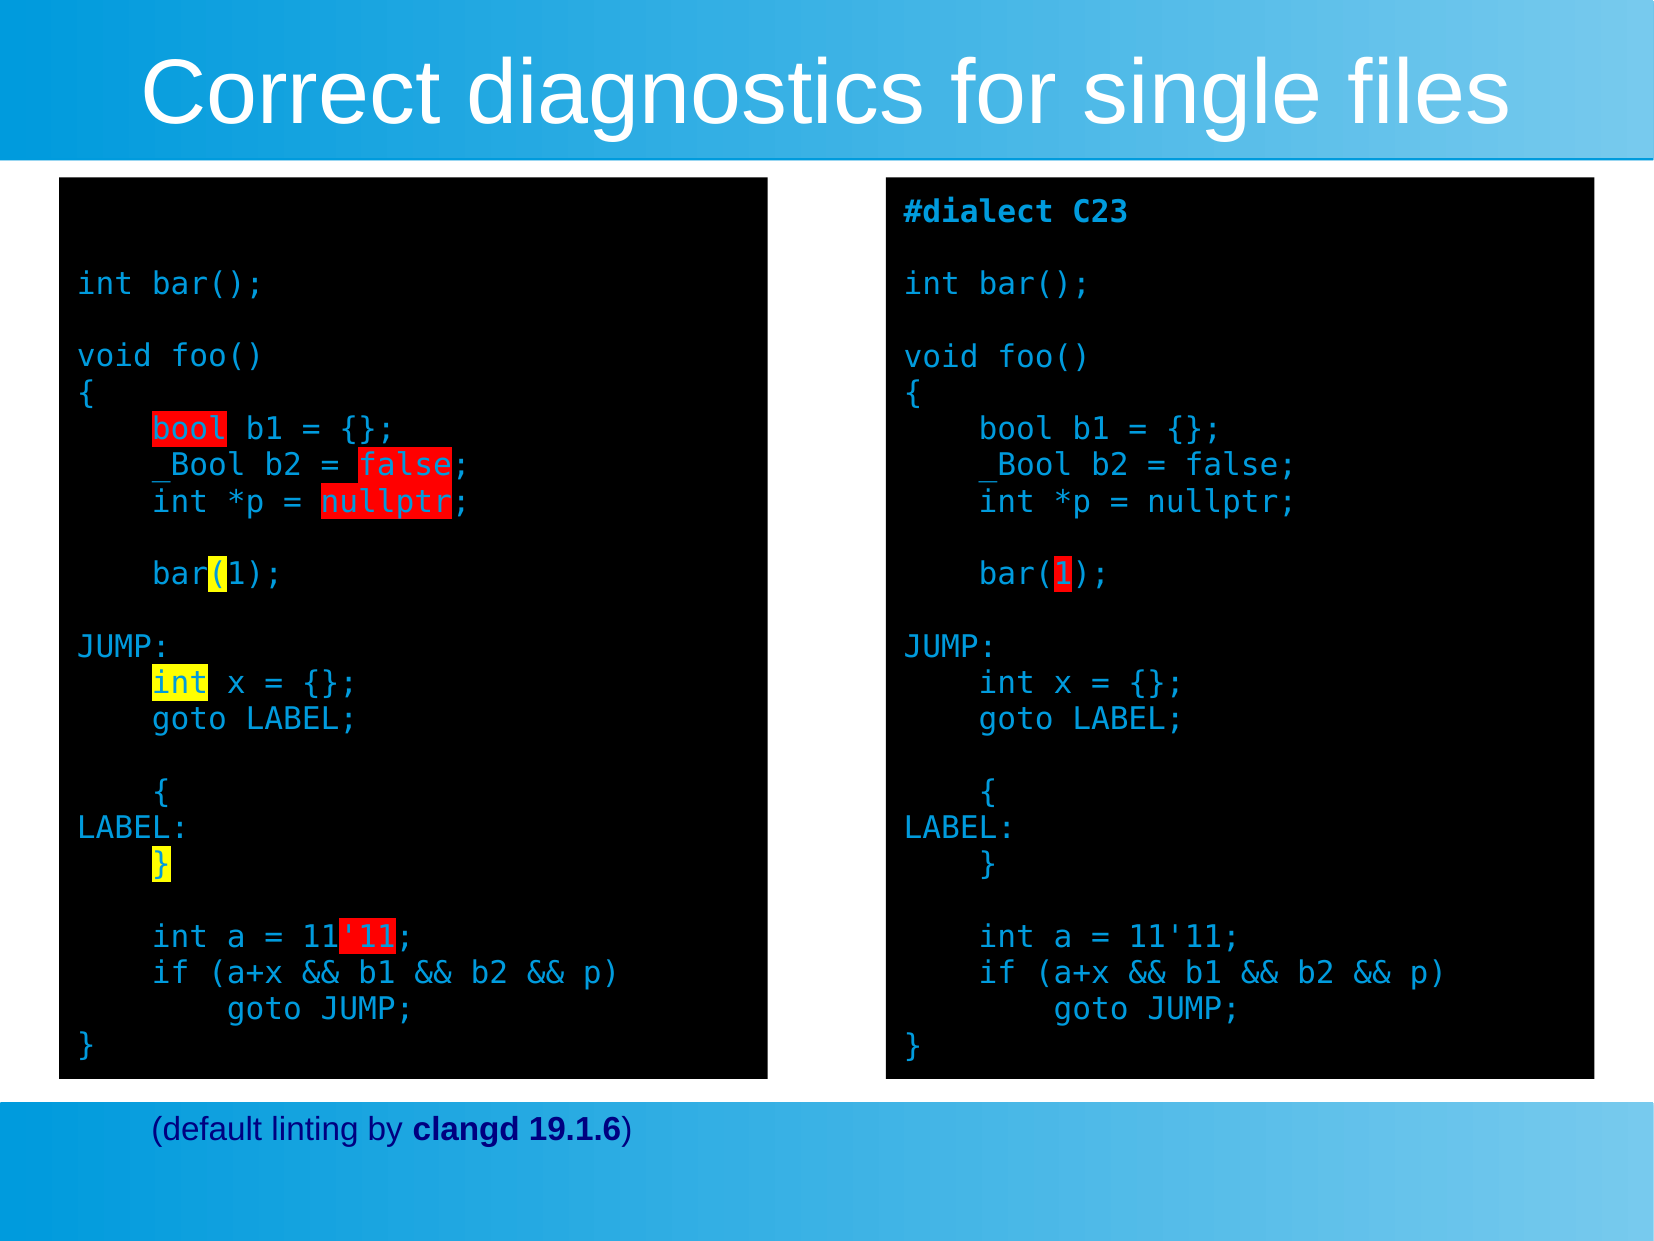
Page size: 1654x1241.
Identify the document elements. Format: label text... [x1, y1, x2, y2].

list int bar(); void foo() { bool b1 = {}; _Bool b2 = false; int *p = nullptr; bar(1); JUMP: int x = {}; goto LABEL; { LABEL: } int a = 11'11; if (a+x && b1 && b2 && p) goto JUMP; } [59, 177, 768, 1079]
title Correct diagnostics for single files [59, 39, 1595, 144]
text_box (default linting by clangd 19.1.6) [136, 1098, 647, 1158]
list #dialect C23 int bar(); void foo() { bool b1 = {}; _Bool b2 = false; int *p = nullptr; bar(1); JUMP: int x = {}; goto LABEL; { LABEL: } int a = 11'11; if (a+x && b1 && b2 && p) goto JUMP; } [885, 177, 1595, 1079]
